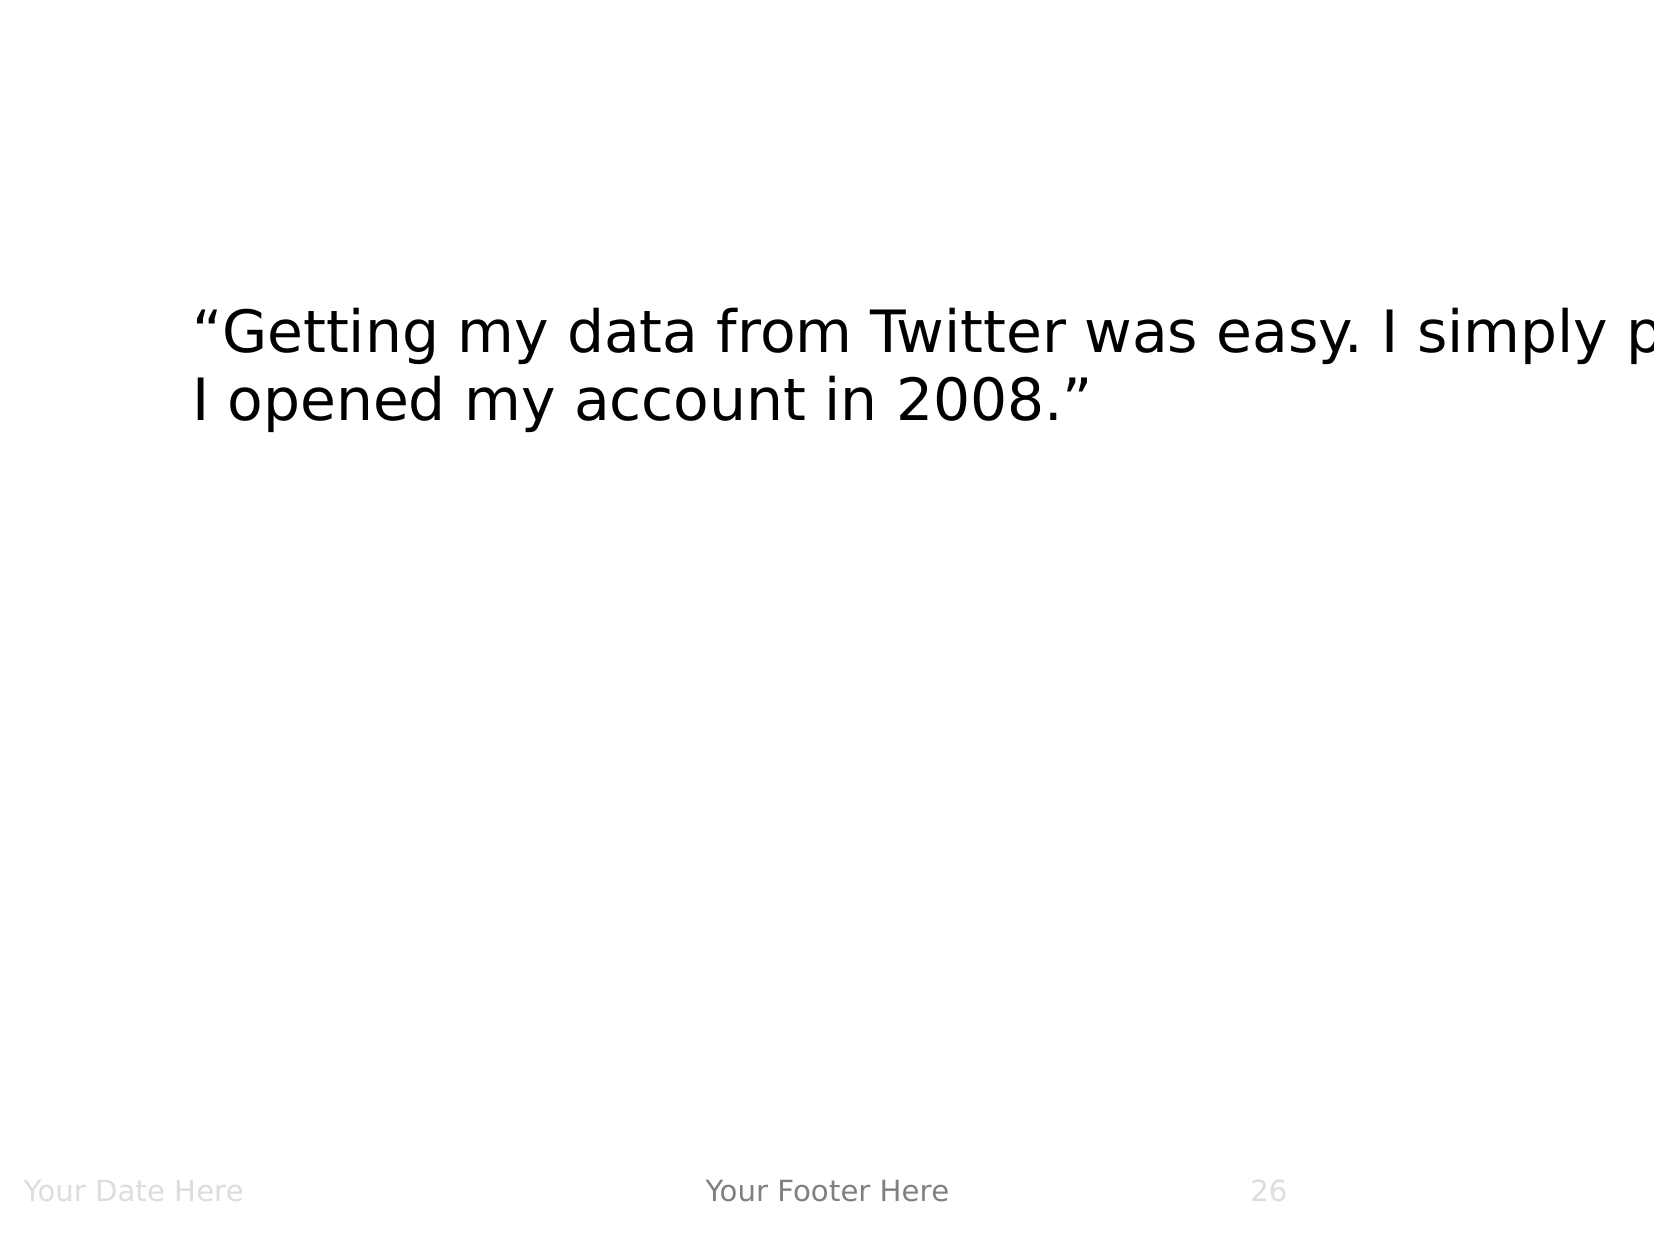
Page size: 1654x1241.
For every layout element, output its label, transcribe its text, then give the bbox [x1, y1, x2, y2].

text_box “Getting my data from Twitter was easy. I simply pressed a button labeled “Request your archive.” Twitter promptly sent me an e-mail with a handy Excel spreadsheet containing my 2,993 tweets since I opened my account in 2008.” [177, 291, 1502, 630]
text_box [1250, 1172, 1636, 1241]
text_box Your Date Here [23, 1172, 409, 1241]
text_box Your Footer Here [565, 1172, 1090, 1241]
